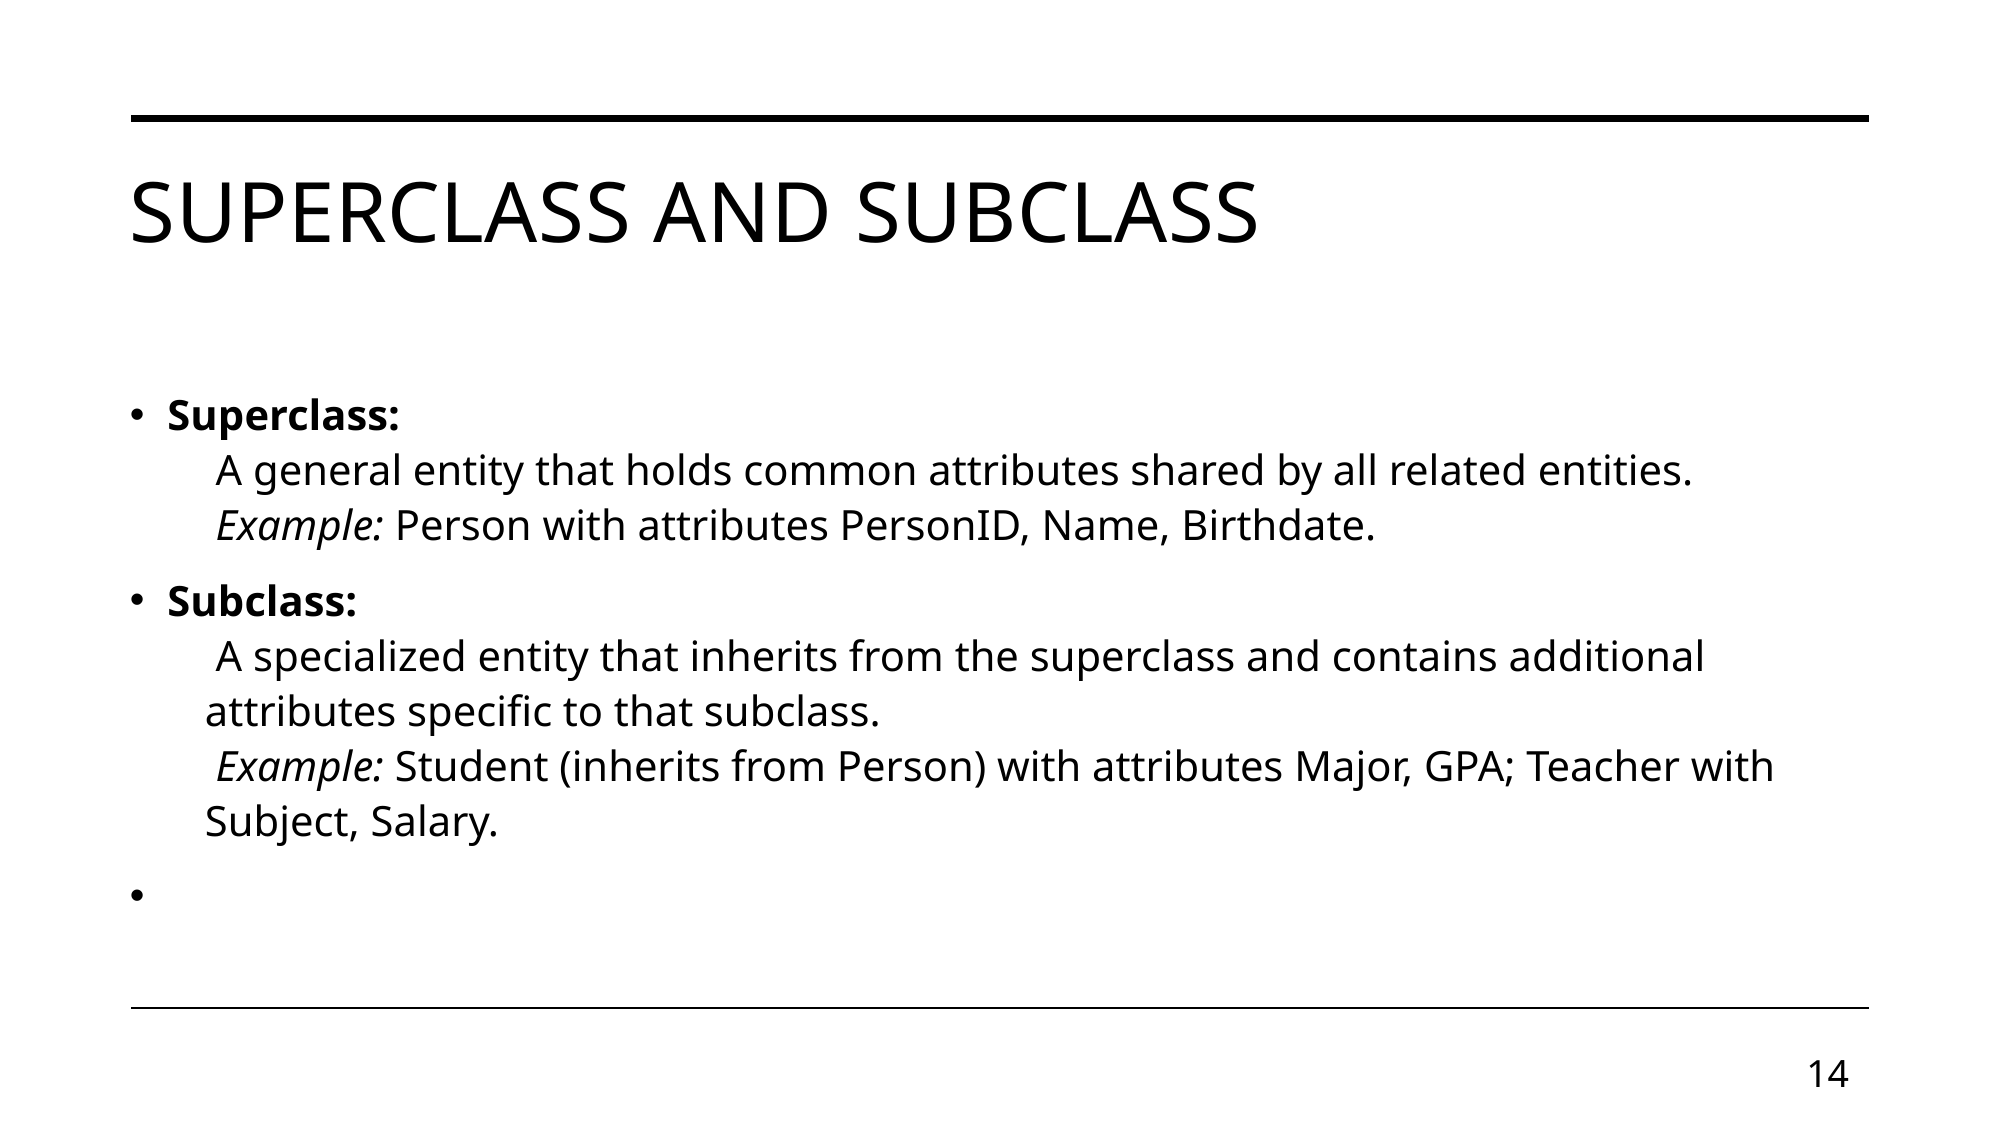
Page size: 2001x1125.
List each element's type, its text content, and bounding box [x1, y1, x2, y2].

list Superclass: A general entity that holds common attributes shared by all related entities. Example: Person with attributes PersonID, Name, Birthdate. Subclass: A specialized entity that inherits from the superclass and contains additional attributes specific to that subclass. Example: Student (inherits from Person) with attributes Major, GPA; Teacher with Subject, Salary. [114, 376, 1869, 973]
title Superclass and subclass [114, 151, 1869, 376]
text_box [1372, 1042, 1902, 1103]
